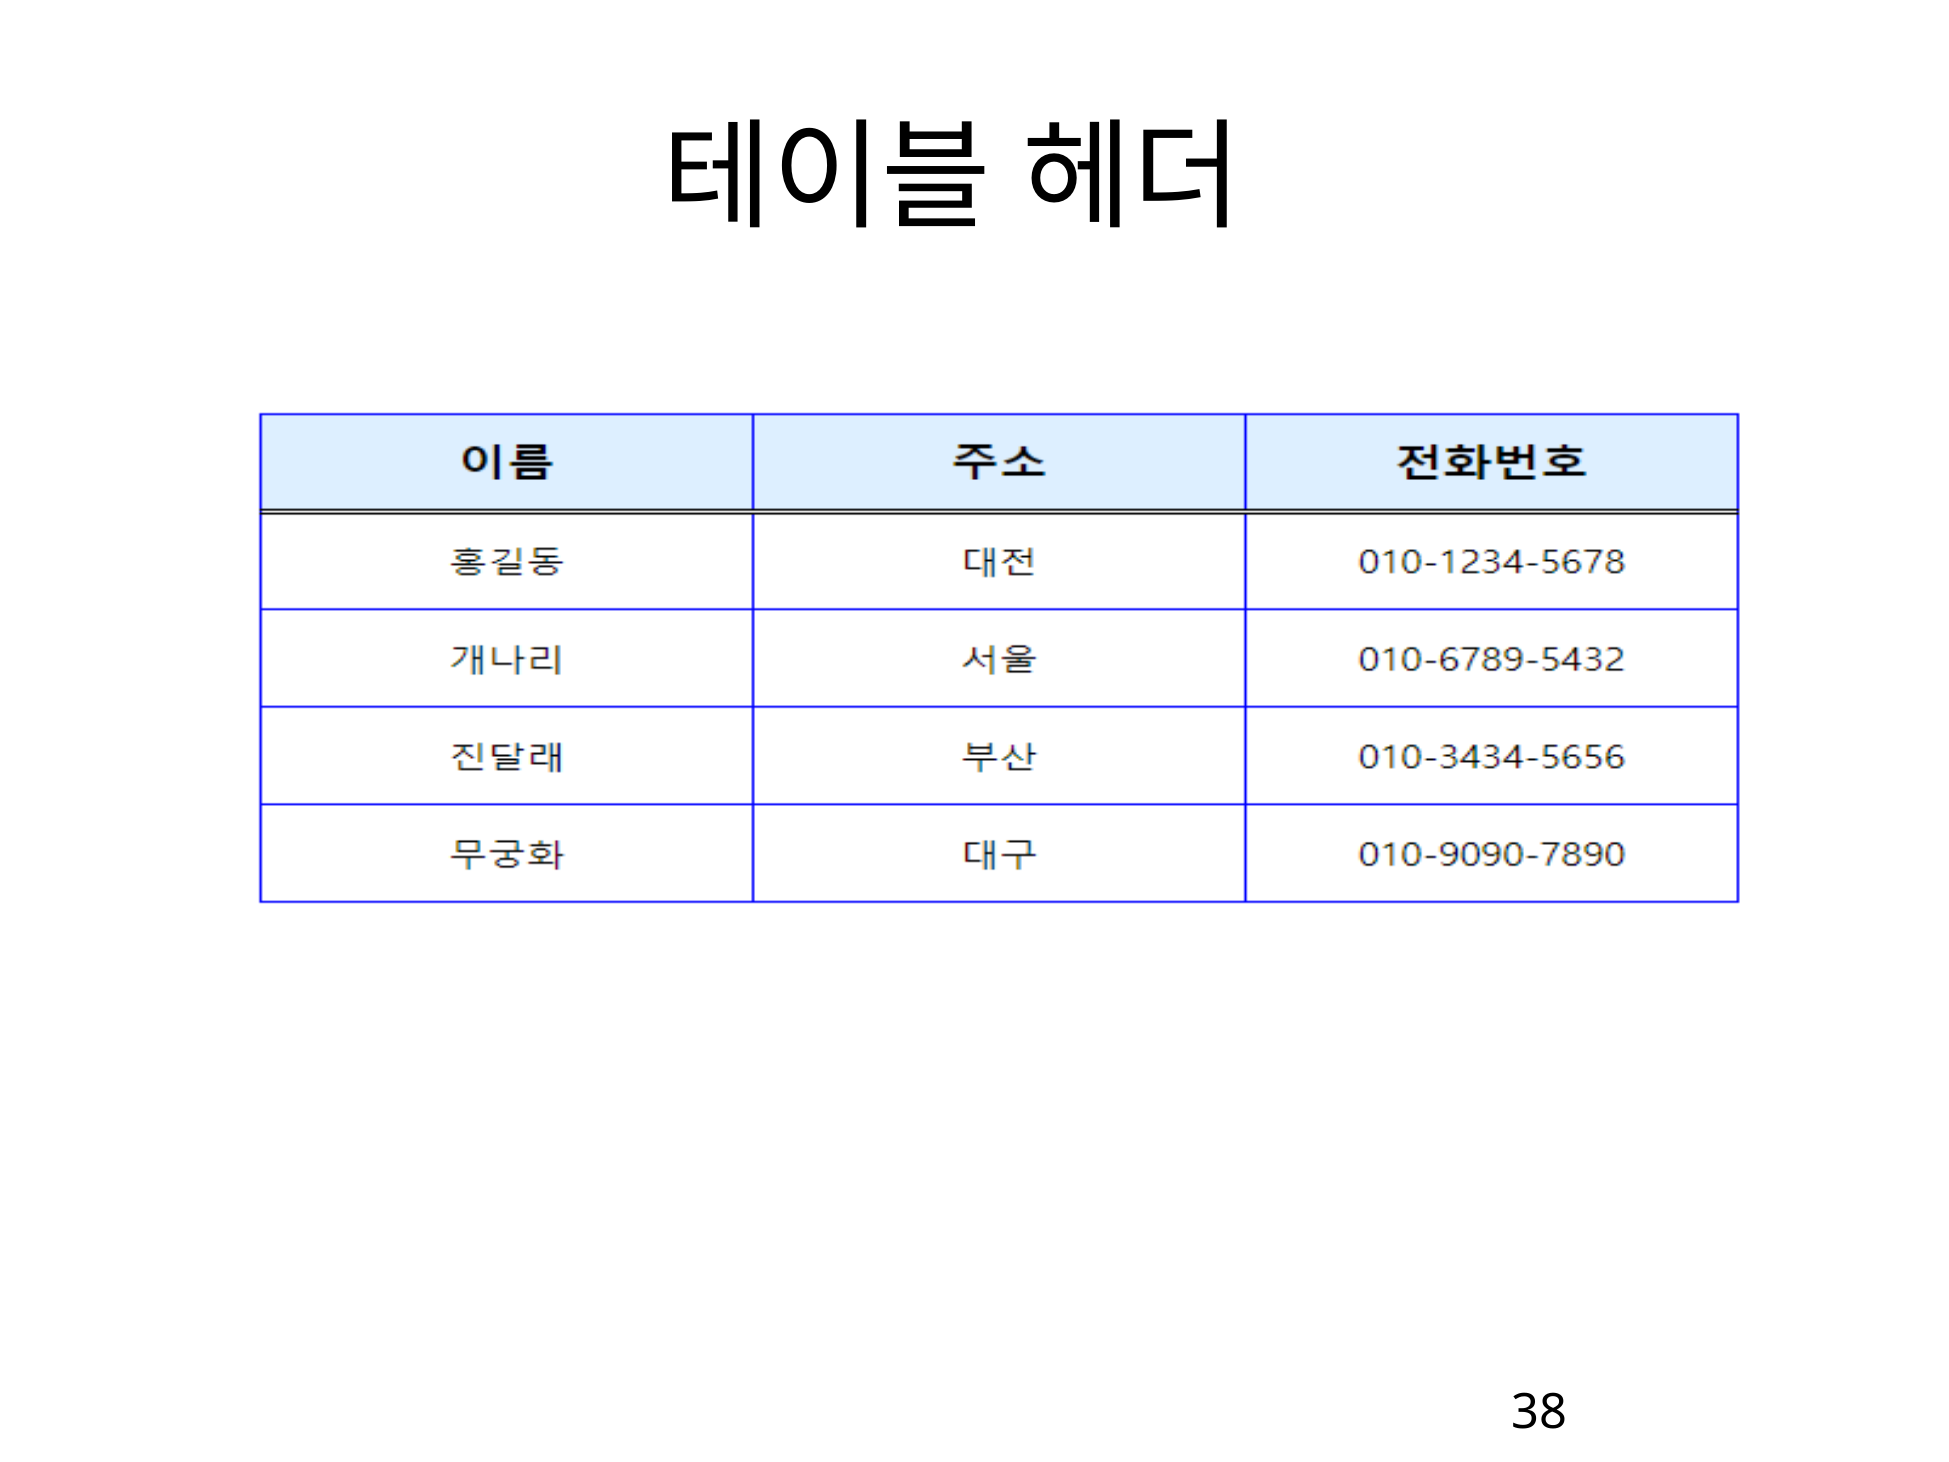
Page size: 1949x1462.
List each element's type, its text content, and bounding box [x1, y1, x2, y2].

picture [248, 400, 1752, 915]
slide_number <숫자> [1496, 1372, 1899, 1462]
title 테이블 헤더 [156, 92, 1749, 255]
